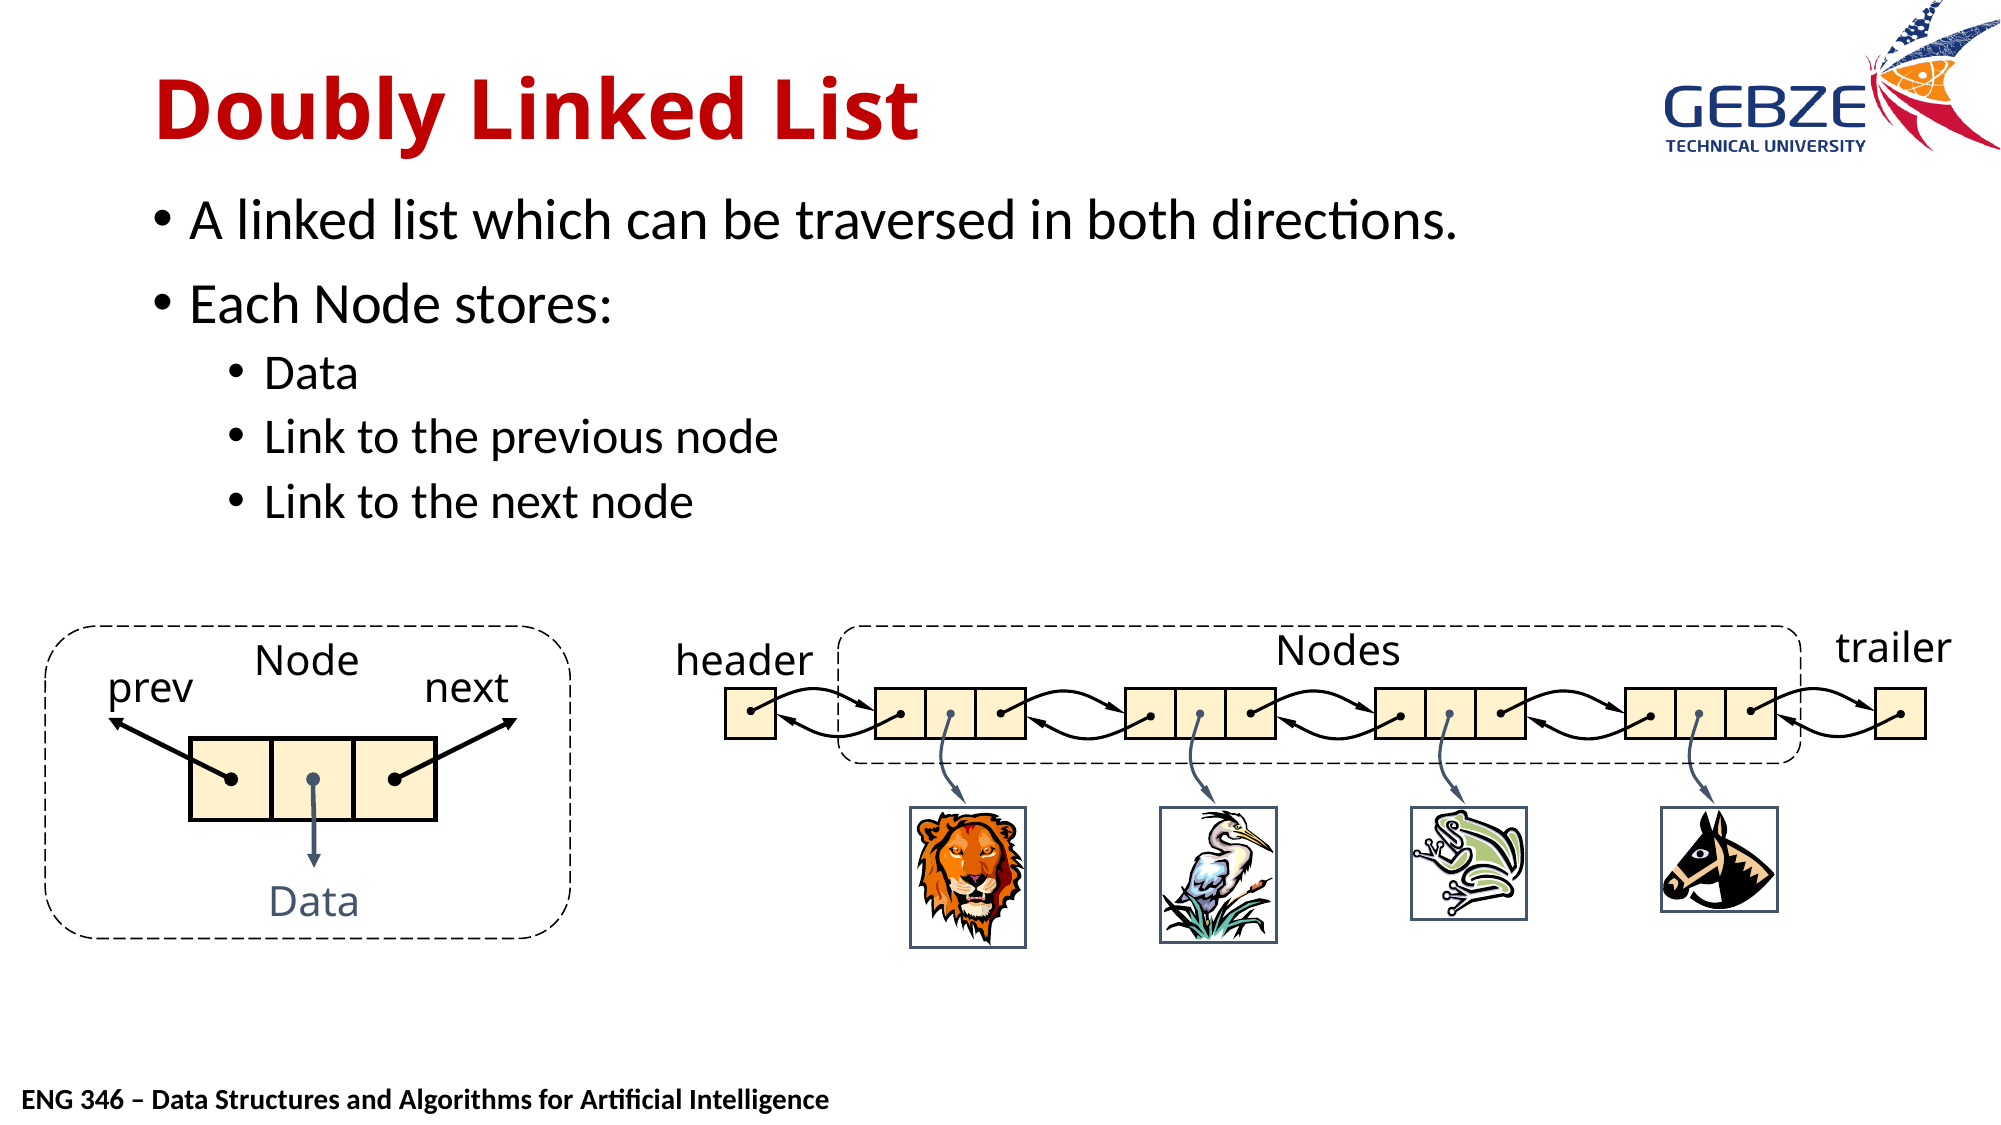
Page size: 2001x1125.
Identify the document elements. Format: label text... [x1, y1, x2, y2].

picture [911, 809, 1025, 947]
text_box Node [238, 626, 375, 692]
text_box [1375, 688, 1526, 739]
text_box [875, 688, 1026, 739]
picture [1412, 809, 1526, 919]
text_box [1125, 688, 1276, 739]
list A linked list which can be traversed in both directions. Each Node stores: Data Link to the previous node Link to the next node [137, 181, 1863, 545]
text_box next [409, 652, 524, 718]
text_box [190, 738, 436, 820]
text_box Nodes [1260, 616, 1417, 682]
text_box [1875, 688, 1926, 739]
text_box header [659, 626, 829, 692]
text_box trailer [1820, 613, 1968, 679]
text_box prev [92, 652, 209, 718]
text_box [725, 692, 776, 739]
picture [1162, 809, 1275, 942]
picture [1665, 0, 2001, 152]
text_box Data [253, 867, 376, 933]
title Doubly Linked List [137, 59, 1863, 166]
picture [1663, 809, 1776, 910]
text_box [1625, 688, 1776, 739]
